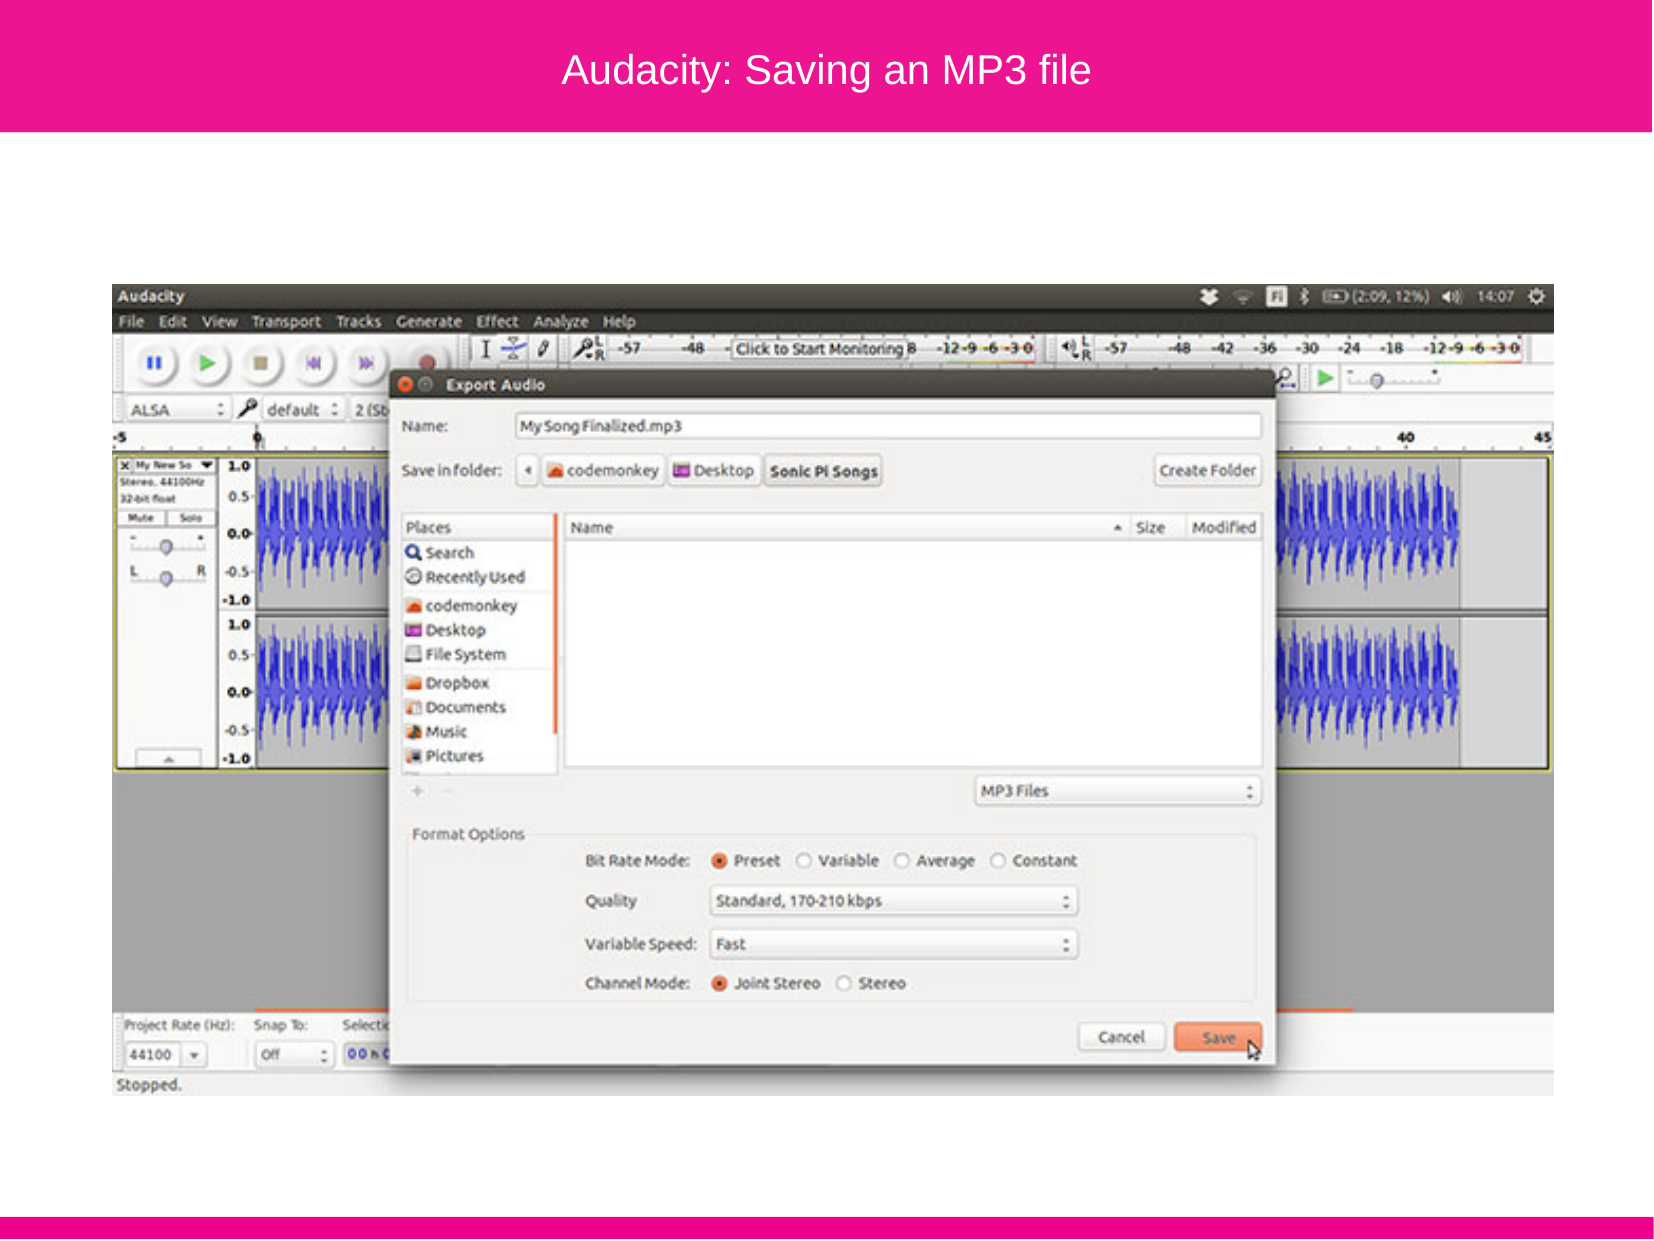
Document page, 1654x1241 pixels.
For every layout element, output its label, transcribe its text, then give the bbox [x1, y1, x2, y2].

title Audacity: Saving an MP3 file [82, 46, 1571, 94]
picture [0, 0, 1654, 1241]
